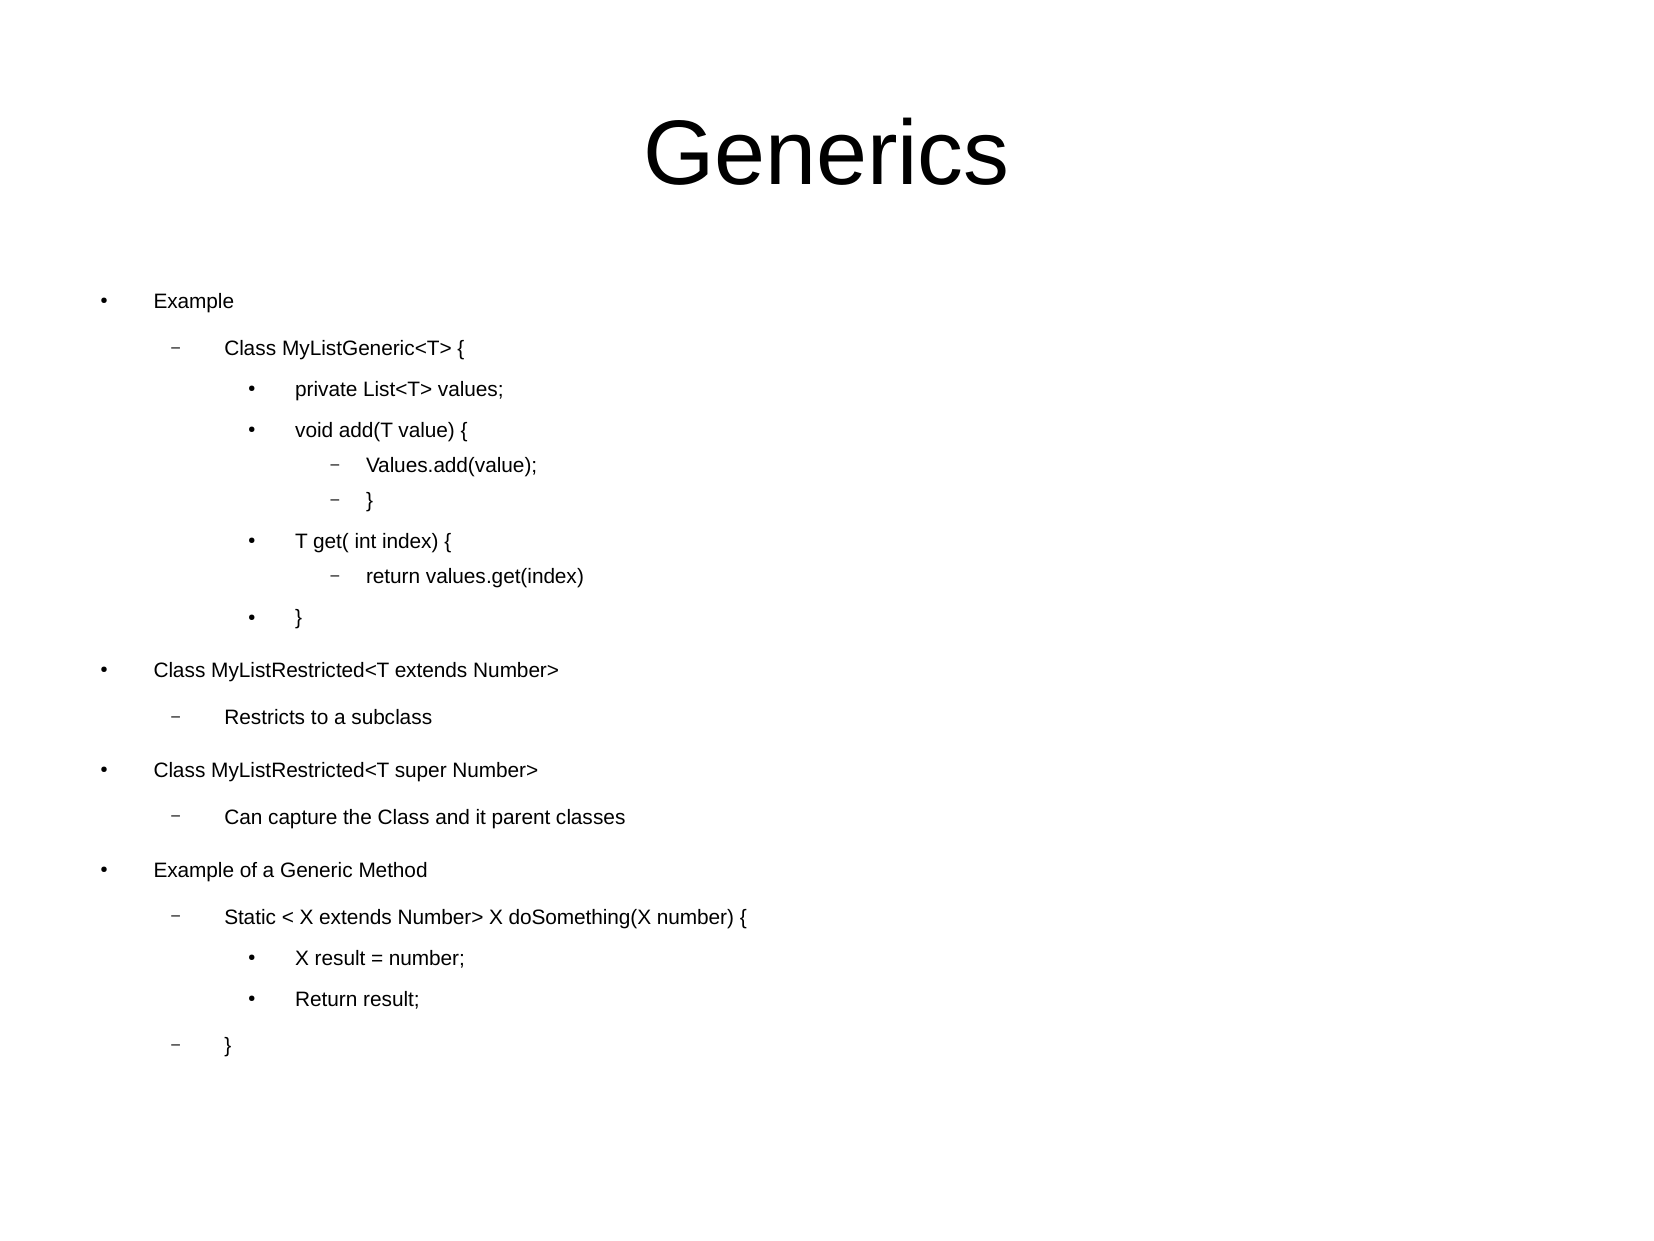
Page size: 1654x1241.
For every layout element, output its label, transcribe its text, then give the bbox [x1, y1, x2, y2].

list Example Class MyListGeneric<T> { private List<T> values; void add(T value) { Values.add(value); } T get( int index) { return values.get(index) } Class MyListRestricted<T extends Number> Restricts to a subclass Class MyListRestricted<T super Number> Can capture the Class and it parent classes Example of a Generic Method Static < X extends Number> X doSomething(X number) { X result = number; Return result; } [82, 290, 1571, 1186]
title Generics [82, 49, 1571, 257]
